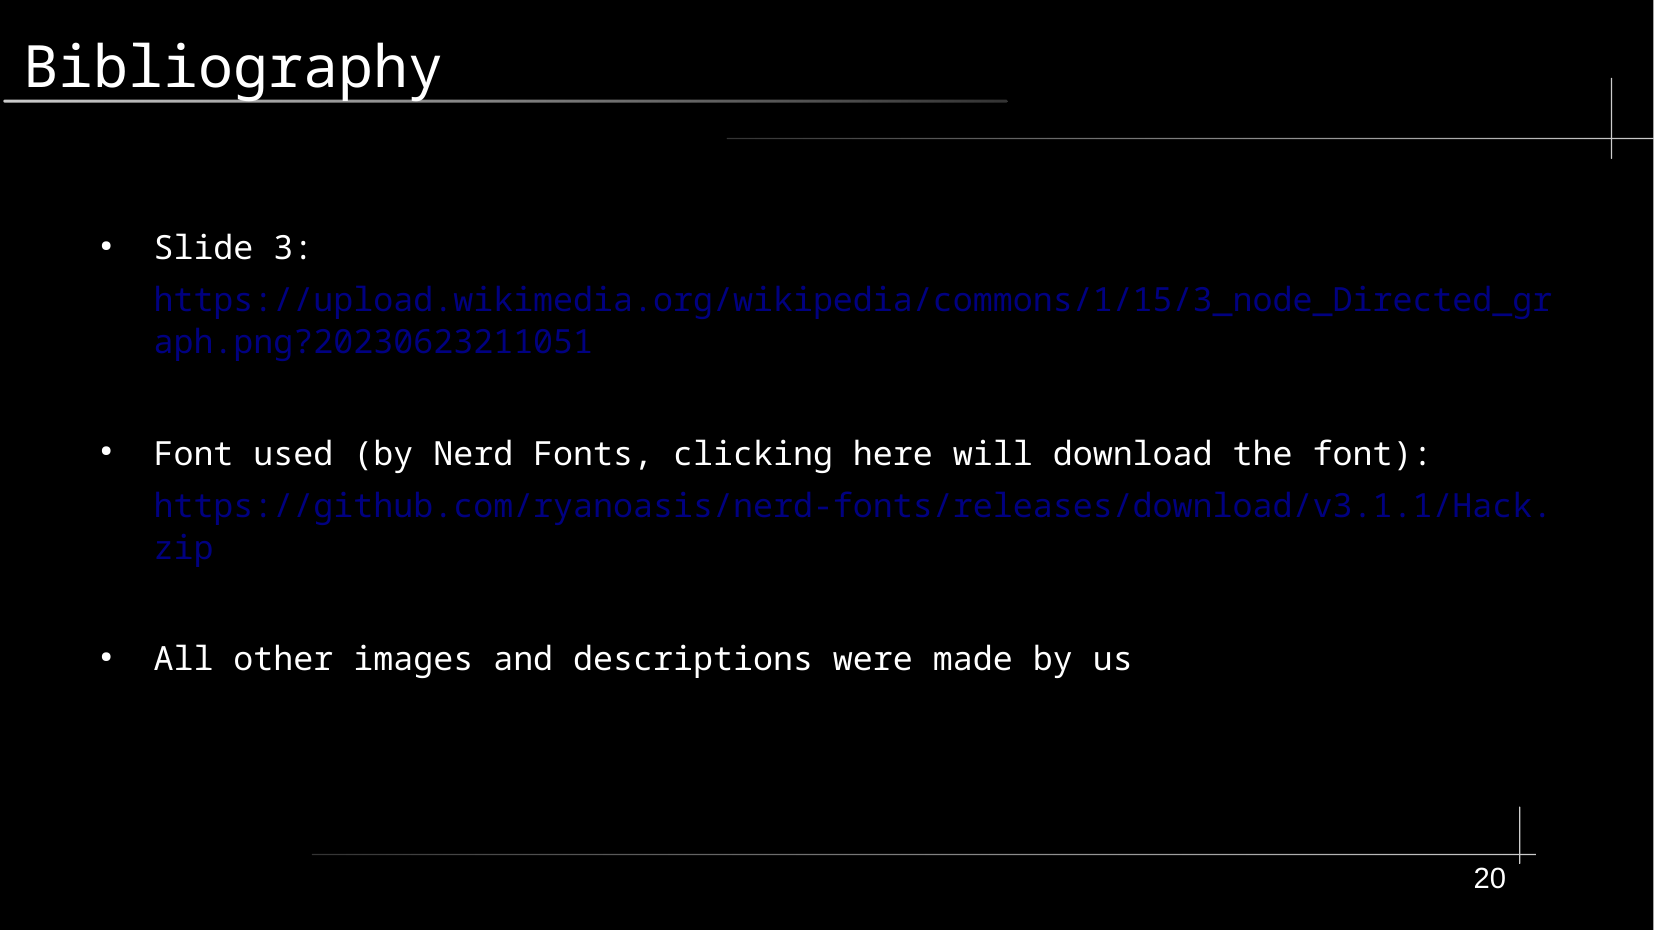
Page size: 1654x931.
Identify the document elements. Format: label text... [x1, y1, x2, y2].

list Slide 3:https://upload.wikimedia.org/wikipedia/commons/1/15/3_node_Directed_graph.png?20230623211051 Font used (by Nerd Fonts, clicking here will download the font): https://github.com/ryanoasis/nerd-fonts/releases/download/v3.1.1/Hack.zip All other images and descriptions were made by us [82, 217, 1571, 758]
title Bibliography [23, 11, 1589, 119]
